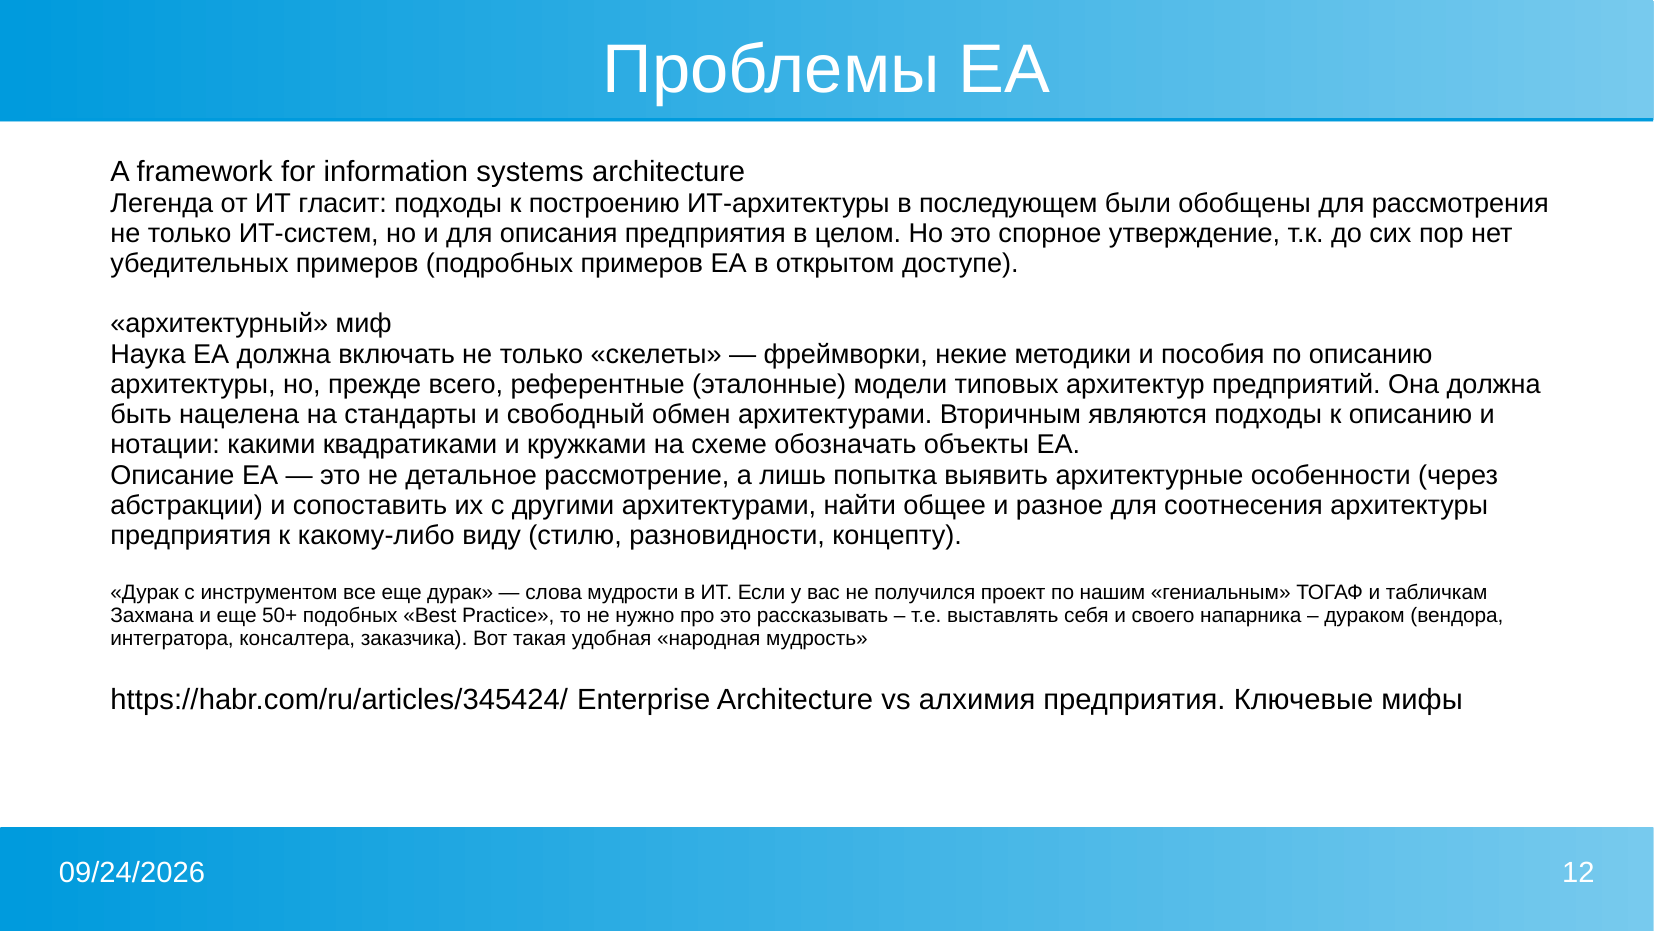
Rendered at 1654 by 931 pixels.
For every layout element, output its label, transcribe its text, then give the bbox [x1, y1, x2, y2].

list A framework for information systems architecture Легенда от ИТ гласит: подходы к построению ИТ-архитектуры в последующем были обобщены для рассмотрения не только ИТ-систем, но и для описания предприятия в целом. Но это спорное утверждение, т.к. до сих пор нет убедительных примеров (подробных примеров ЕА в открытом доступе). «архитектурный» миф Наука ЕА должна включать не только «скелеты» — фреймворки, некие методики и пособия по описанию архитектуры, но, прежде всего, референтные (эталонные) модели типовых архитектур предприятий. Она должна быть нацелена на стандарты и свободный обмен архитектурами. Вторичным являются подходы к описанию и нотации: какими квадратиками и кружками на схеме обозначать объекты ЕА. Описание ЕА — это не детальное рассмотрение, а лишь попытка выявить архитектурные особенности (через абстракции) и сопоставить их с другими архитектурами, найти общее и разное для соотнесения архитектуры предприятия к какому-либо виду (стилю, разновидности, концепту). «Дурак с инструментом все еще дурак» — слова мудрости в ИТ. Если у вас не получился проект по нашим «гениальным» ТОГАФ и табличкам Захмана и еще 50+ подобных «Best Practice», то не нужно про это рассказывать – т.е. выставлять себя и своего напарника – дураком (вендора, интегратора, консалтера, заказчика). Вот такая удобная «народная мудрость» https://habr.com/ru/articles/345424/ Enterprise Architecture vs алхимия предприятия. Ключевые мифы [39, 121, 1576, 751]
title Проблемы EA [59, 29, 1595, 108]
